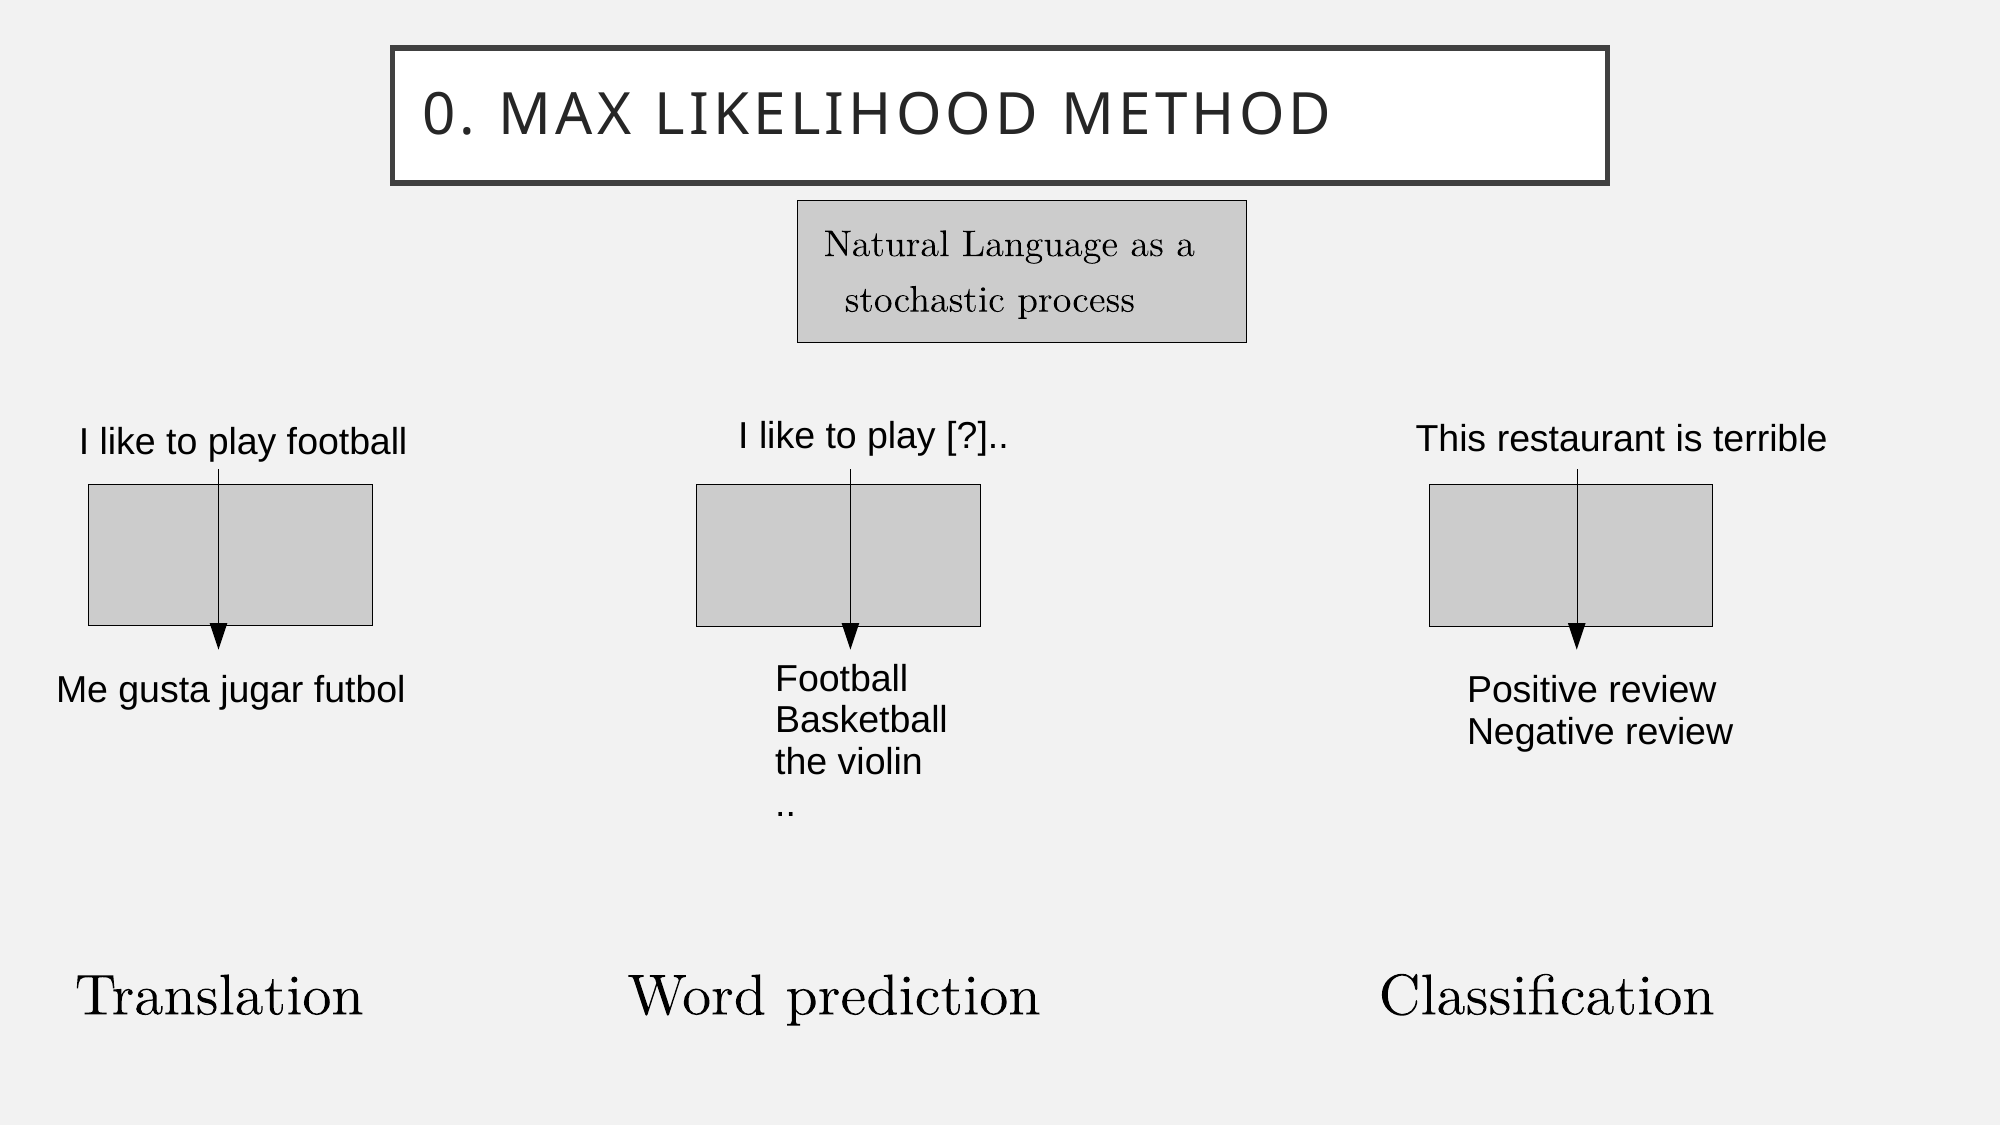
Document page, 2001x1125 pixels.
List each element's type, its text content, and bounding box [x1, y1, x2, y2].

text_box [712, 988, 733, 1015]
text_box [842, 988, 865, 1016]
text_box [797, 200, 1247, 343]
title 0. max likelihood method [392, 48, 1608, 184]
text_box [1438, 988, 1465, 1016]
text_box [683, 988, 710, 1016]
text_box [787, 988, 816, 1026]
text_box [1561, 988, 1584, 1016]
text_box [735, 974, 765, 1016]
text_box [968, 976, 975, 983]
text_box [819, 988, 839, 1015]
text_box [1381, 973, 1418, 1016]
text_box Football Basketball the violin .. [760, 649, 963, 875]
text_box [1529, 973, 1559, 1015]
text_box [628, 975, 686, 1016]
text_box [1429, 484, 1577, 627]
text_box [1642, 976, 1649, 983]
text_box [696, 484, 850, 627]
text_box [903, 976, 910, 983]
text_box [1615, 979, 1634, 1016]
text_box I like to play [?].. [723, 407, 1025, 465]
text_box [236, 988, 263, 1016]
text_box [868, 974, 897, 1016]
text_box [1010, 988, 1040, 1015]
text_box [1516, 976, 1523, 983]
text_box [333, 988, 363, 1015]
text_box [1578, 484, 1713, 627]
text_box [1684, 988, 1714, 1015]
text_box [980, 988, 1007, 1016]
text_box This restaurant is terrible [1400, 409, 1843, 467]
text_box [900, 988, 913, 1015]
text_box [264, 979, 283, 1016]
text_box [1587, 988, 1614, 1016]
text_box [303, 988, 330, 1016]
text_box [1513, 988, 1526, 1015]
text_box [1654, 988, 1681, 1016]
text_box [136, 988, 163, 1016]
text_box [1490, 988, 1510, 1016]
text_box [916, 988, 939, 1016]
text_box Me gusta jugar futbol [41, 661, 421, 719]
text_box [165, 988, 195, 1015]
text_box [219, 484, 373, 626]
text_box [851, 484, 981, 627]
text_box [941, 979, 960, 1016]
text_box [1422, 974, 1436, 1015]
text_box [88, 484, 218, 626]
text_box [76, 975, 133, 1015]
text_box I like to play football [63, 412, 423, 470]
text_box Positive review Negative review [1452, 661, 1749, 761]
text_box [220, 974, 234, 1015]
text_box [197, 988, 217, 1016]
text_box [1467, 988, 1487, 1016]
text_box [964, 988, 978, 1015]
text_box [1639, 988, 1652, 1015]
text_box [288, 988, 301, 1015]
text_box [291, 976, 298, 983]
